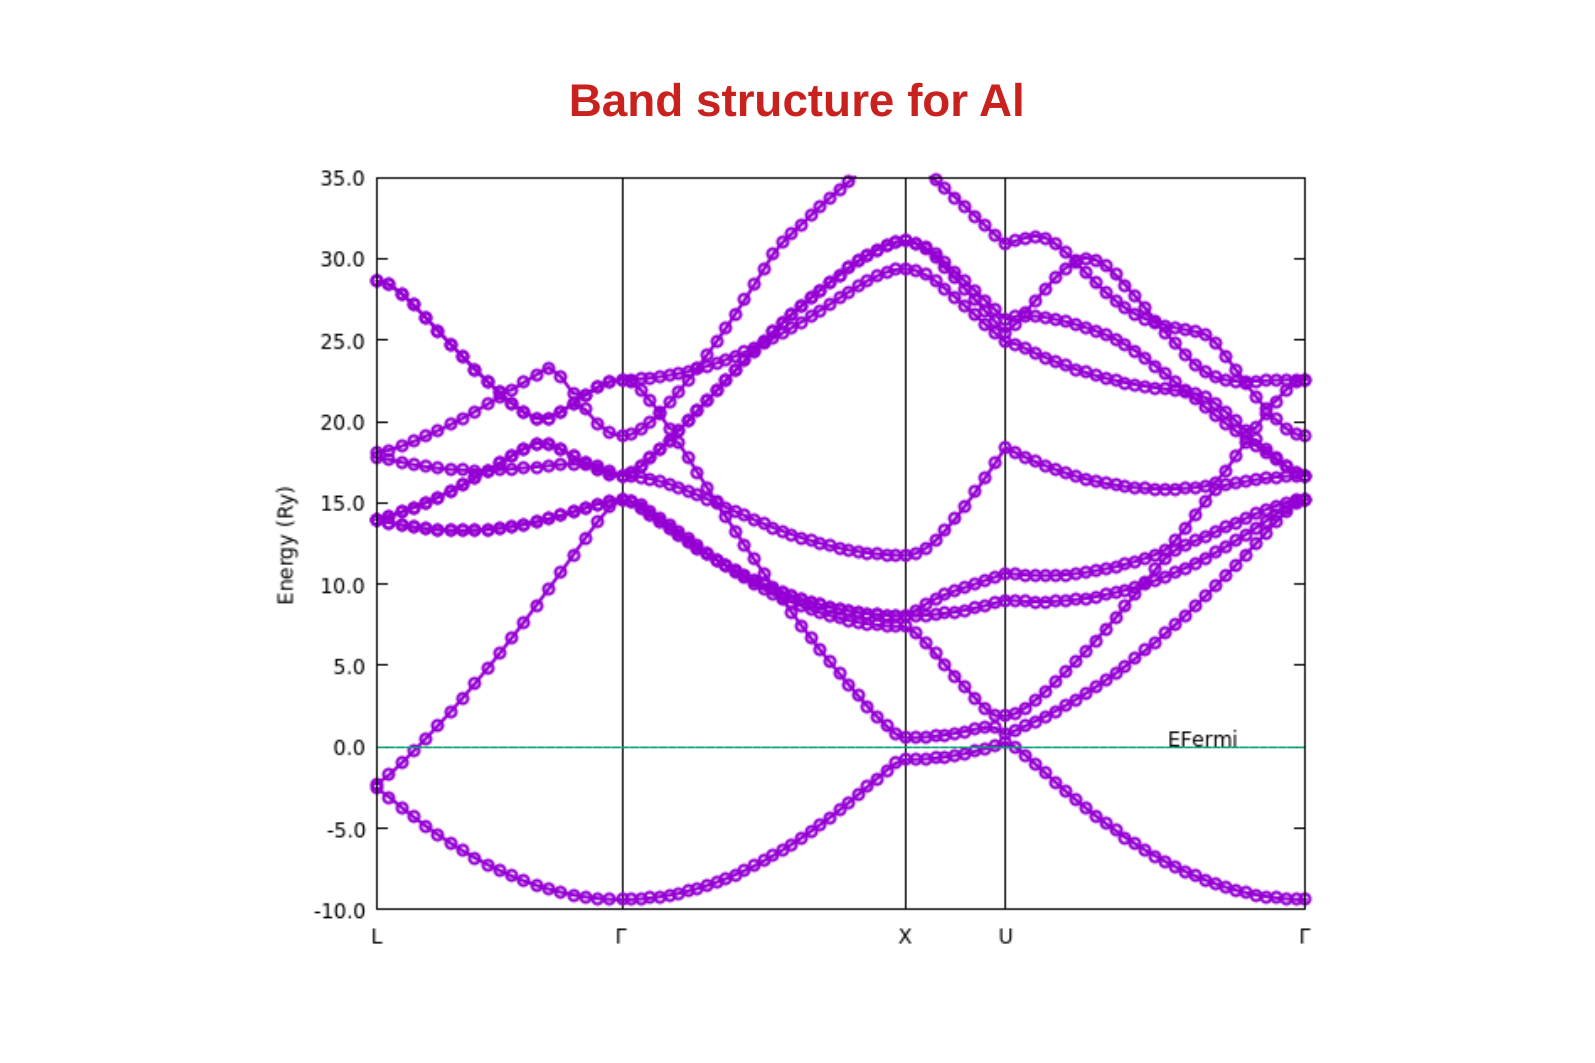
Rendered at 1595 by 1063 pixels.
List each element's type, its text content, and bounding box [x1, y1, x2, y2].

text_box Band structure for Al [76, 67, 1519, 144]
picture [272, 159, 1323, 949]
